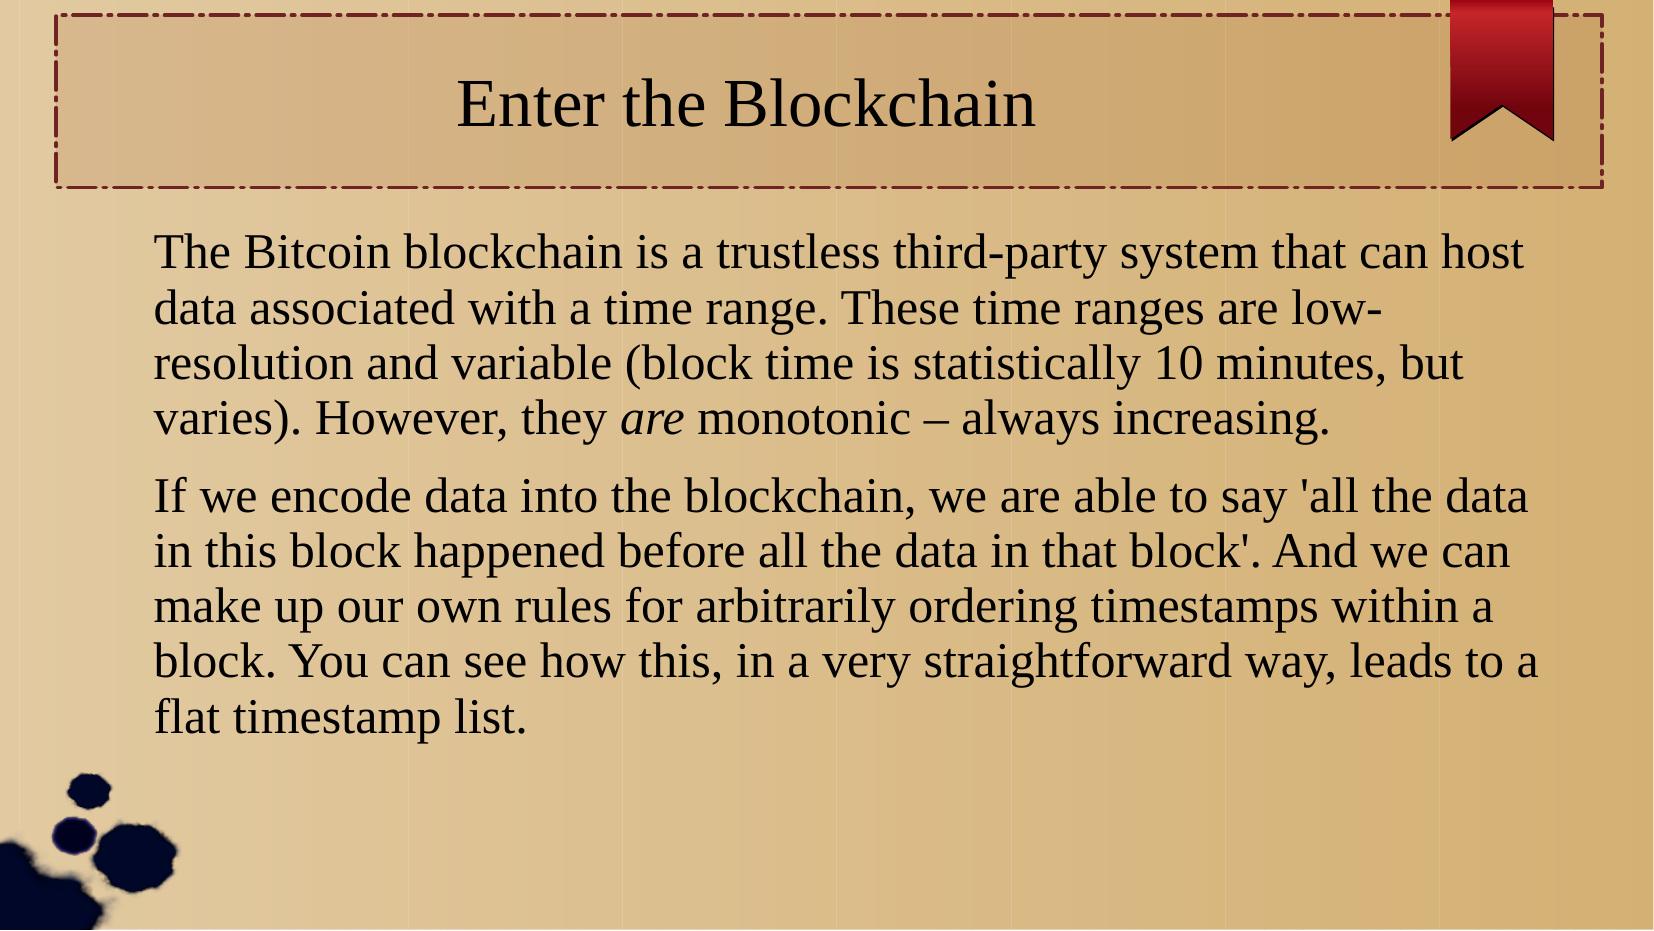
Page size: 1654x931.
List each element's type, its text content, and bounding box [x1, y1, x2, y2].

list The Bitcoin blockchain is a trustless third-party system that can host data associated with a time range. These time ranges are low-resolution and variable (block time is statistically 10 minutes, but varies). However, they are monotonic – always increasing. If we encode data into the blockchain, we are able to say 'all the data in this block happened before all the data in that block'. And we can make up our own rules for arbitrarily ordering timestamps within a block. You can see how this, in a very straightforward way, leads to a flat timestamp list. [82, 224, 1571, 764]
title Enter the Blockchain [82, 35, 1412, 172]
